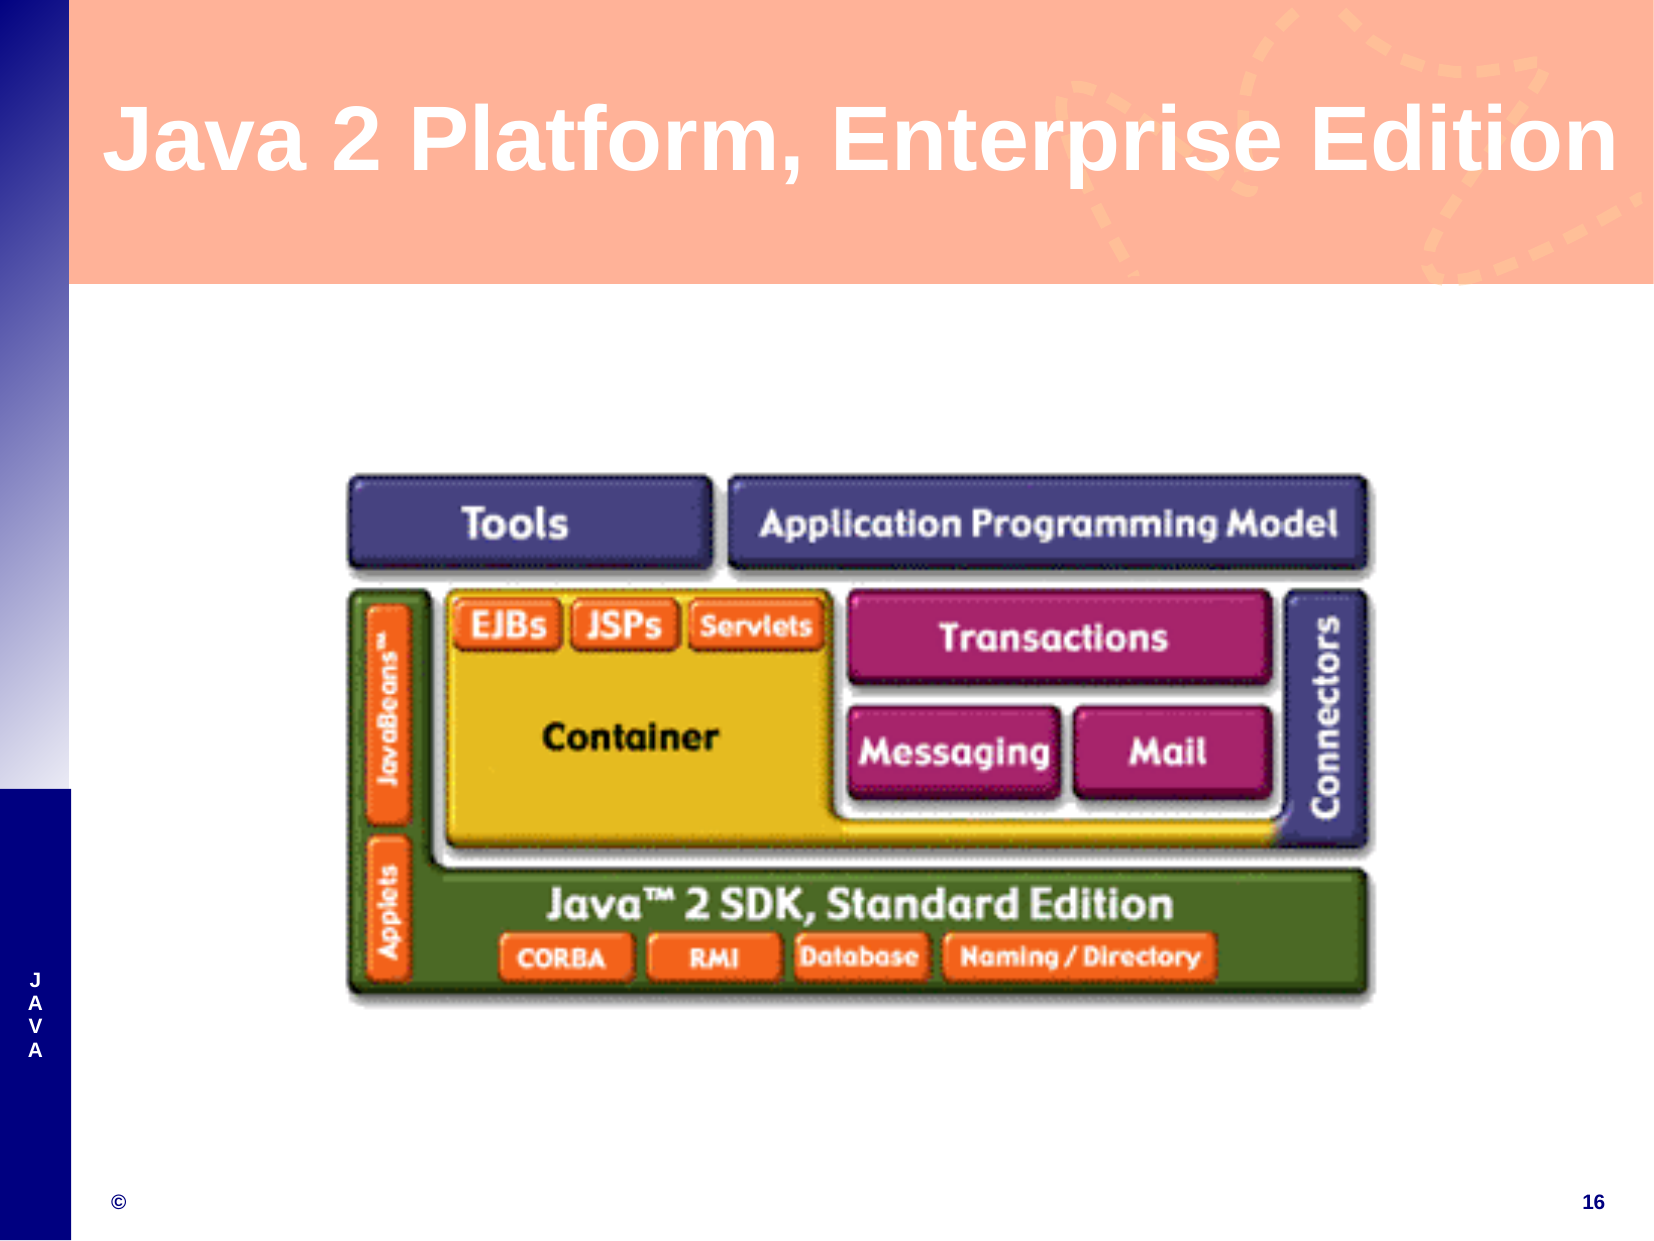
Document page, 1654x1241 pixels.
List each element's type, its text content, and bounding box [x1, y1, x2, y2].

text_box J A V A [0, 788, 71, 1241]
picture [332, 465, 1392, 1020]
title Java 2 Platform, Enterprise Edition [70, 34, 1654, 242]
